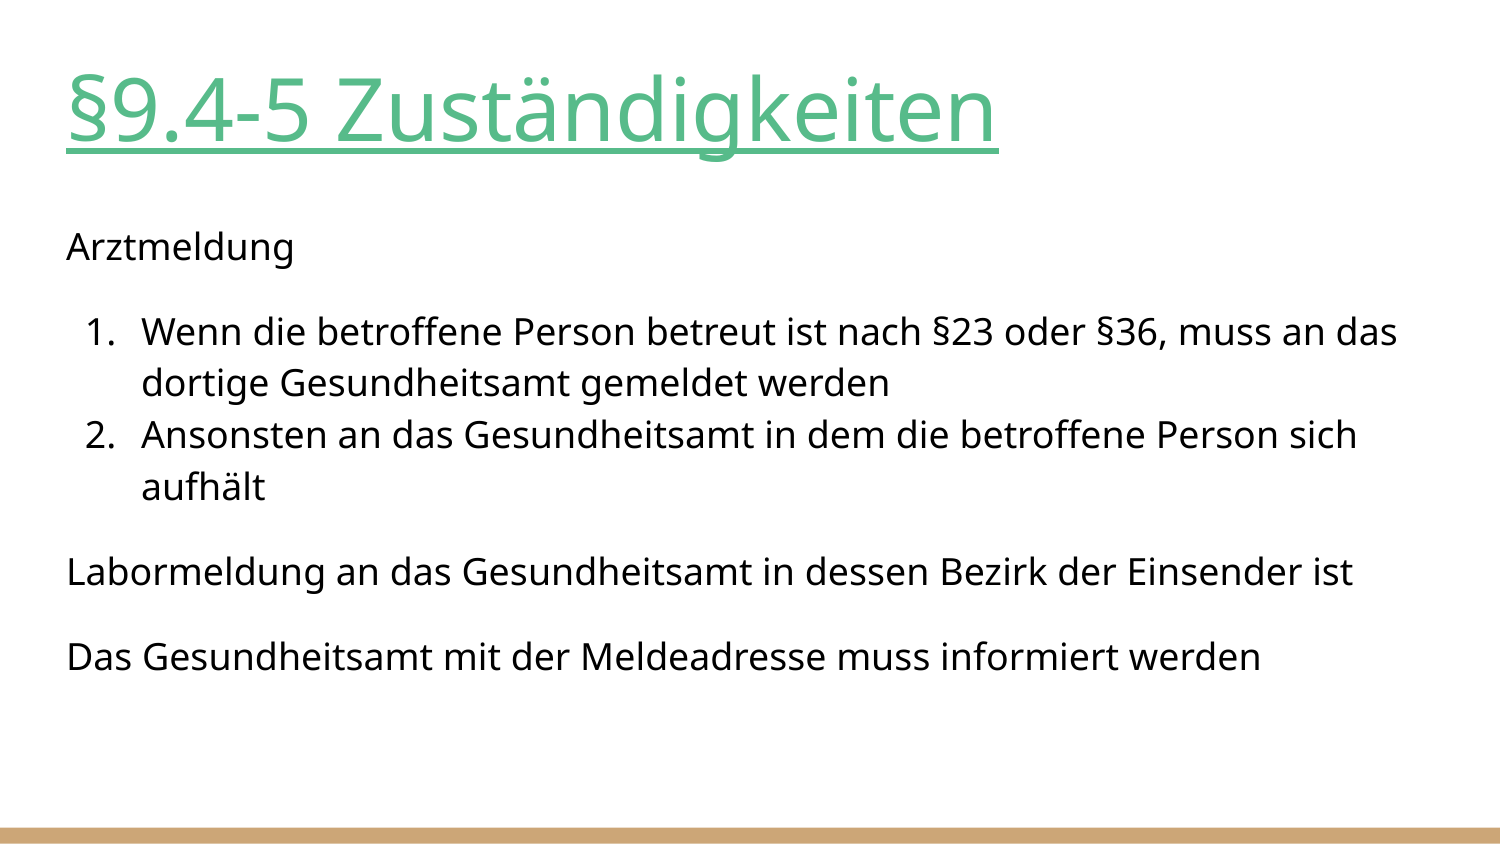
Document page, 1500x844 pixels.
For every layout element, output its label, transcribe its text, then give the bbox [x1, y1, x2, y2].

title §9.4-5 Zuständigkeiten [51, 51, 1449, 189]
list Arztmeldung Wenn die betroffene Person betreut ist nach §23 oder §36, muss an das dortige Gesundheitsamt gemeldet werden Ansonsten an das Gesundheitsamt in dem die betroffene Person sich aufhält Labormeldung an das Gesundheitsamt in dessen Bezirk der Einsender ist Das Gesundheitsamt mit der Meldeadresse muss informiert werden [51, 200, 1449, 752]
